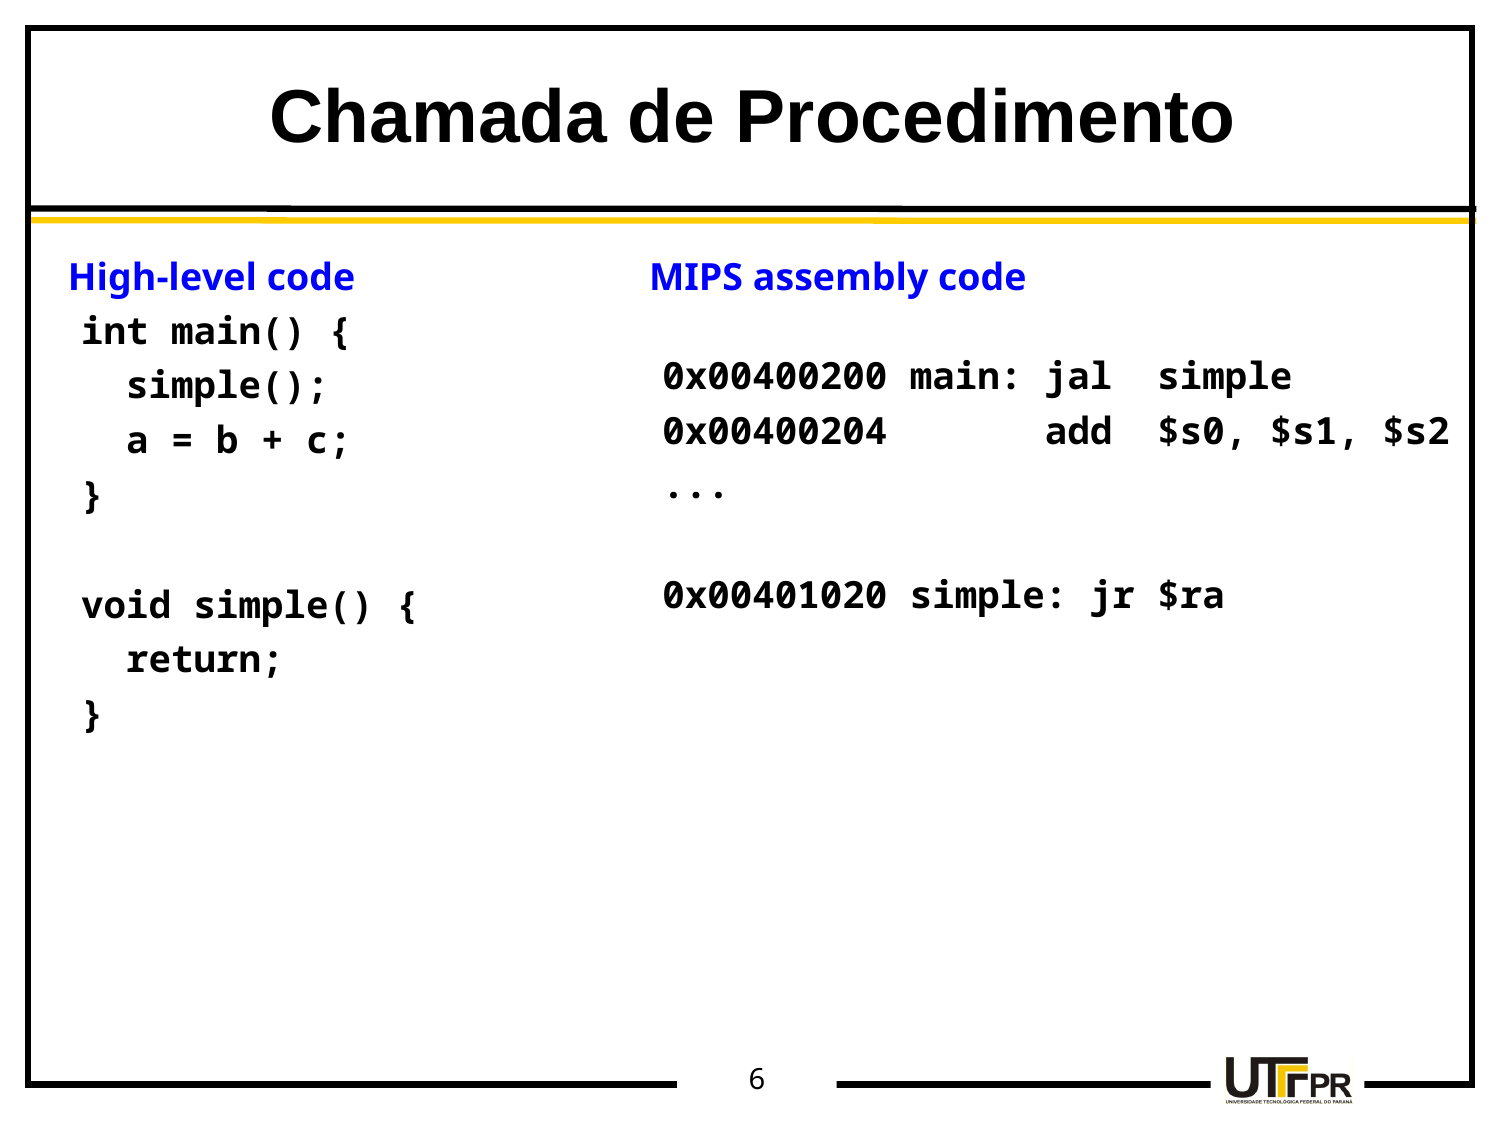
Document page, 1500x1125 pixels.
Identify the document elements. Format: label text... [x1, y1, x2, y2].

text_box MIPS assembly code 0x00400200 main: jal simple 0x00400204 add $s0, $s1, $s2 ... 0x00401020 simple: jr $ra [634, 249, 1471, 925]
text_box High-level code int main() { simple(); a = b + c; } void simple() { return; } [53, 249, 561, 938]
title Chamada de Procedimento [29, 29, 1477, 207]
picture [1225, 1057, 1353, 1104]
